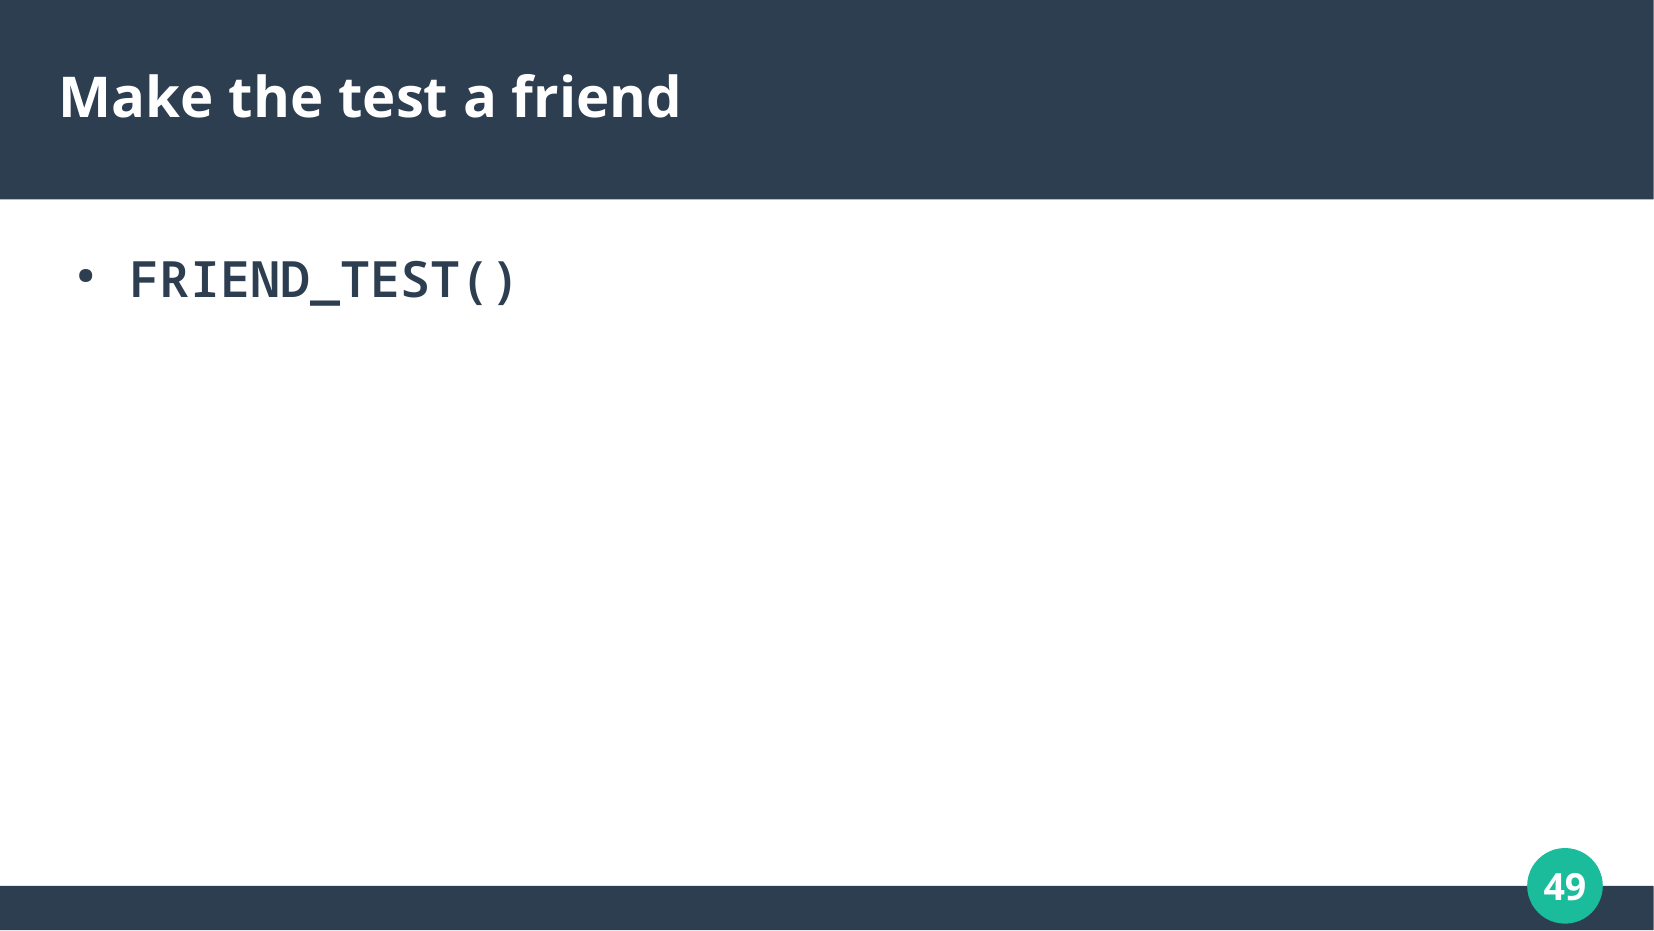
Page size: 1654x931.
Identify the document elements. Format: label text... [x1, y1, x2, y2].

title Make the test a friend [59, 37, 1595, 155]
list FRIEND_TEST() [59, 243, 809, 864]
